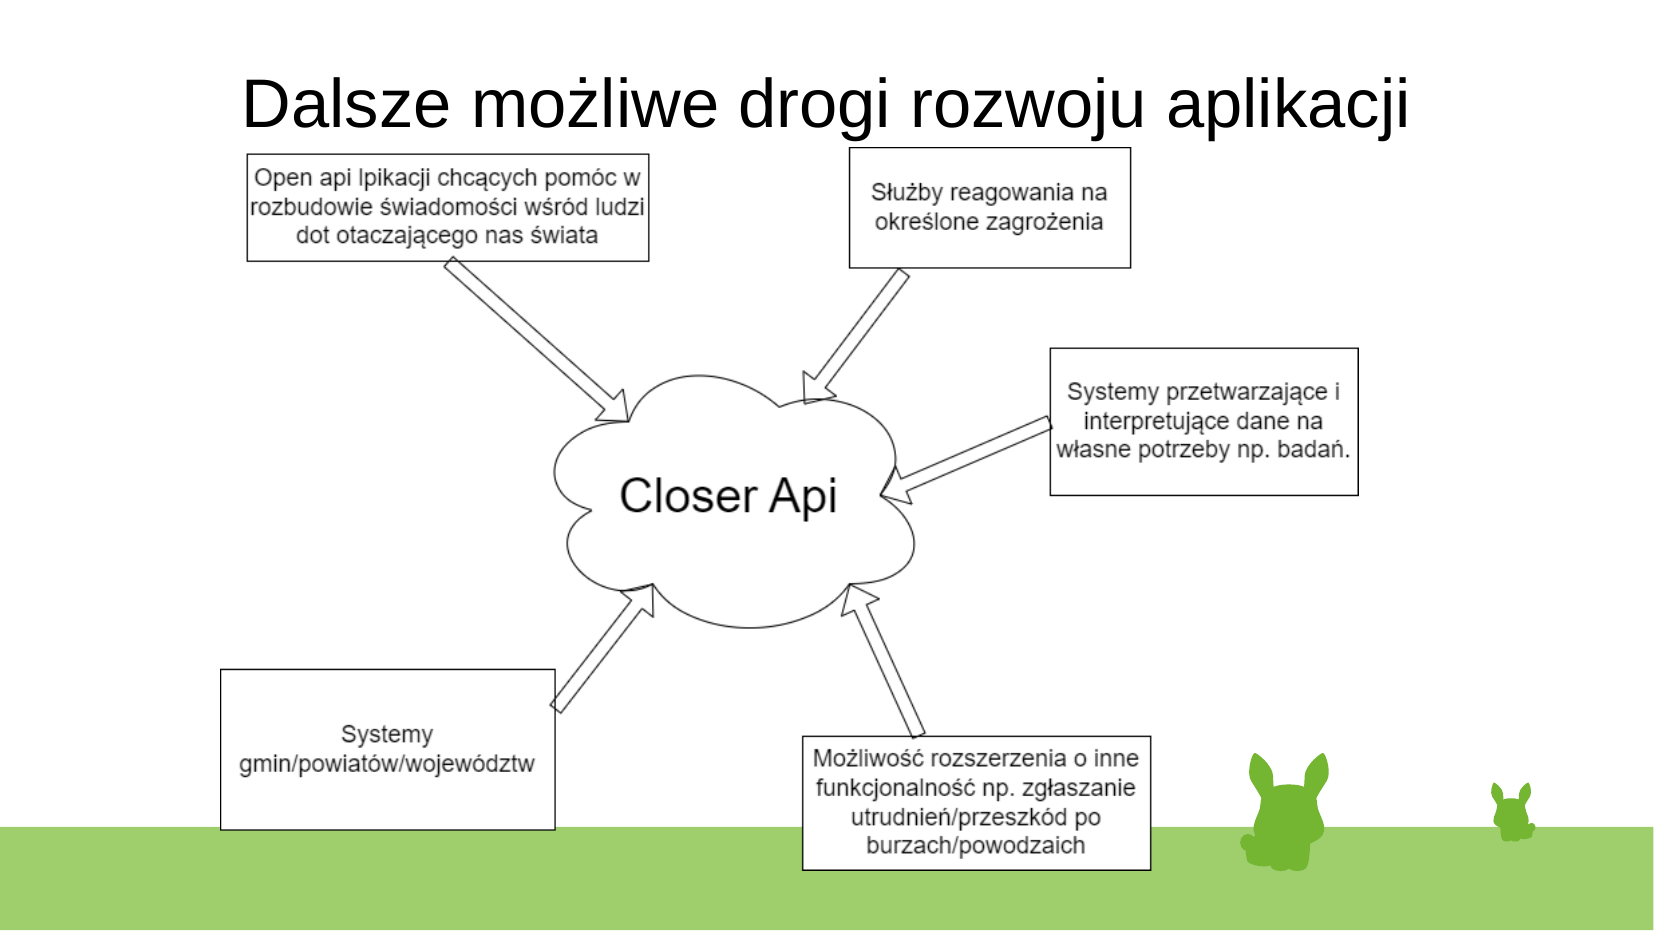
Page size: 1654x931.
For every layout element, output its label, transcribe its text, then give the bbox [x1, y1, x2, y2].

title Dalsze możliwe drogi rozwoju aplikacji [88, 29, 1565, 178]
picture [220, 147, 1359, 872]
